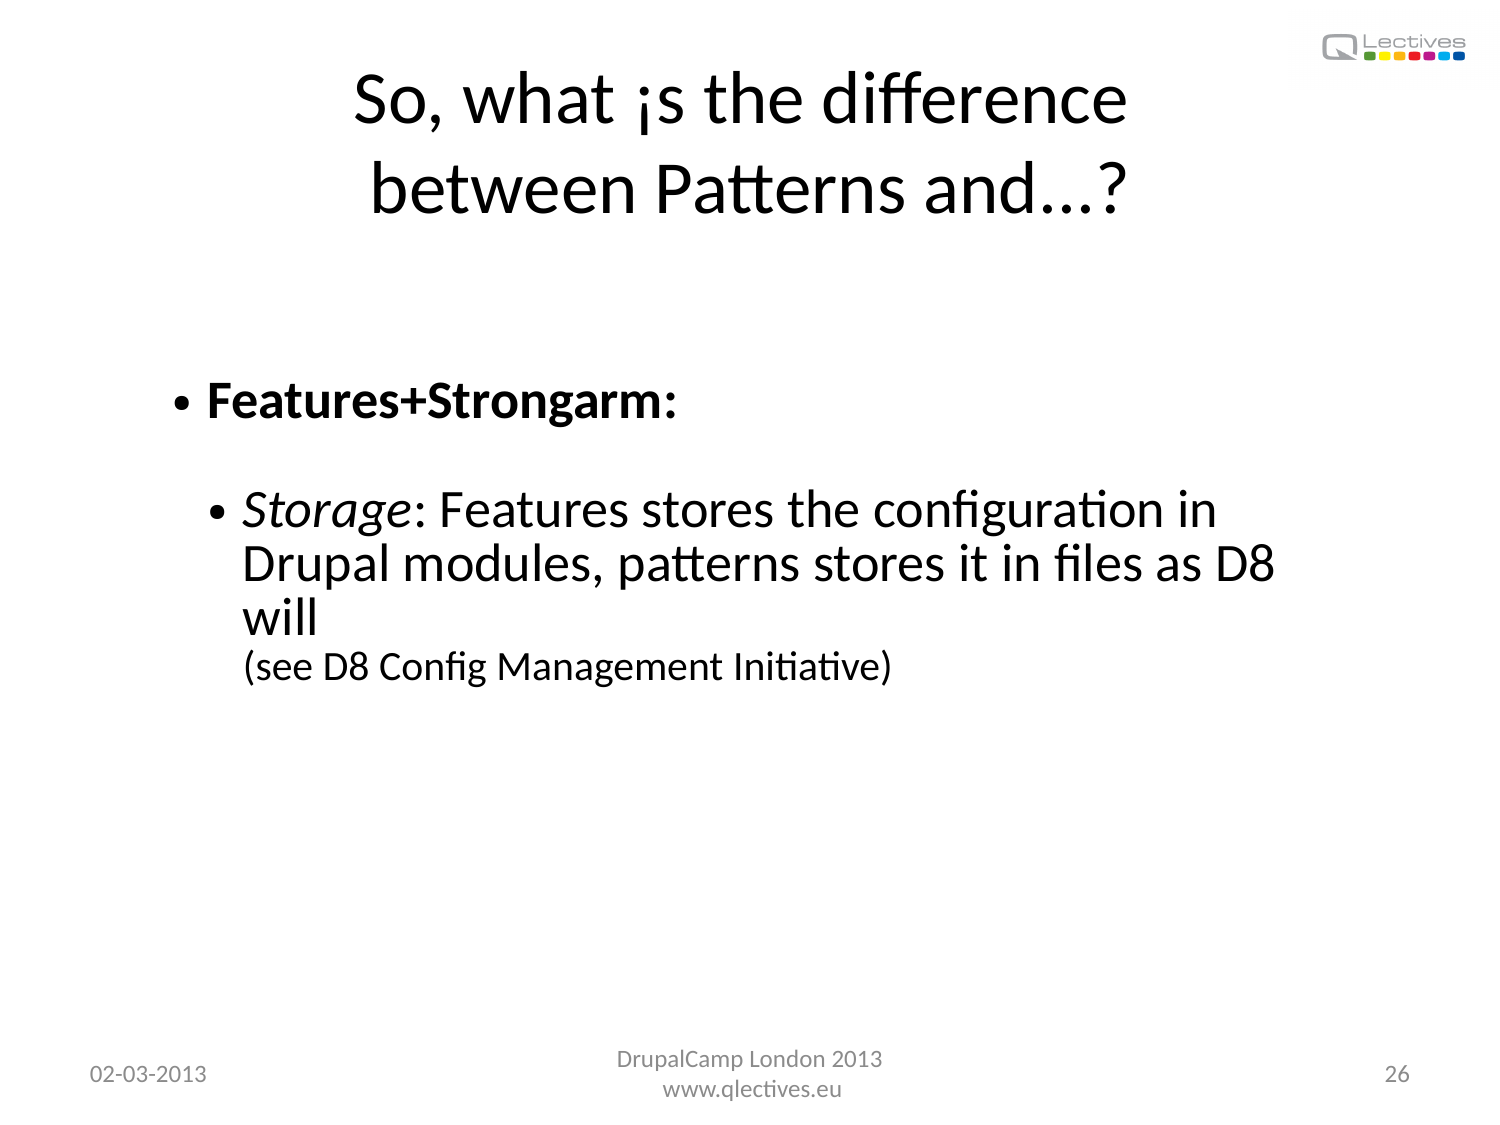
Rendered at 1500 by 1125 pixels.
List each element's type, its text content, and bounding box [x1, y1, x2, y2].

text_box DrupalCamp London 2013 www.qlectives.eu [512, 1042, 988, 1103]
text_box Features+Strongarm: Storage: Features stores the configuration in Drupal modules, patterns stores it in files as D8 will (see D8 Config Management Initiative) [157, 370, 1357, 812]
text_box So, what ¡s the difference between Patterns and...? [75, 45, 1425, 233]
picture [1288, 9, 1500, 90]
text_box 02-03-2013 [74, 1042, 425, 1103]
text_box <number> [1074, 1042, 1425, 1103]
